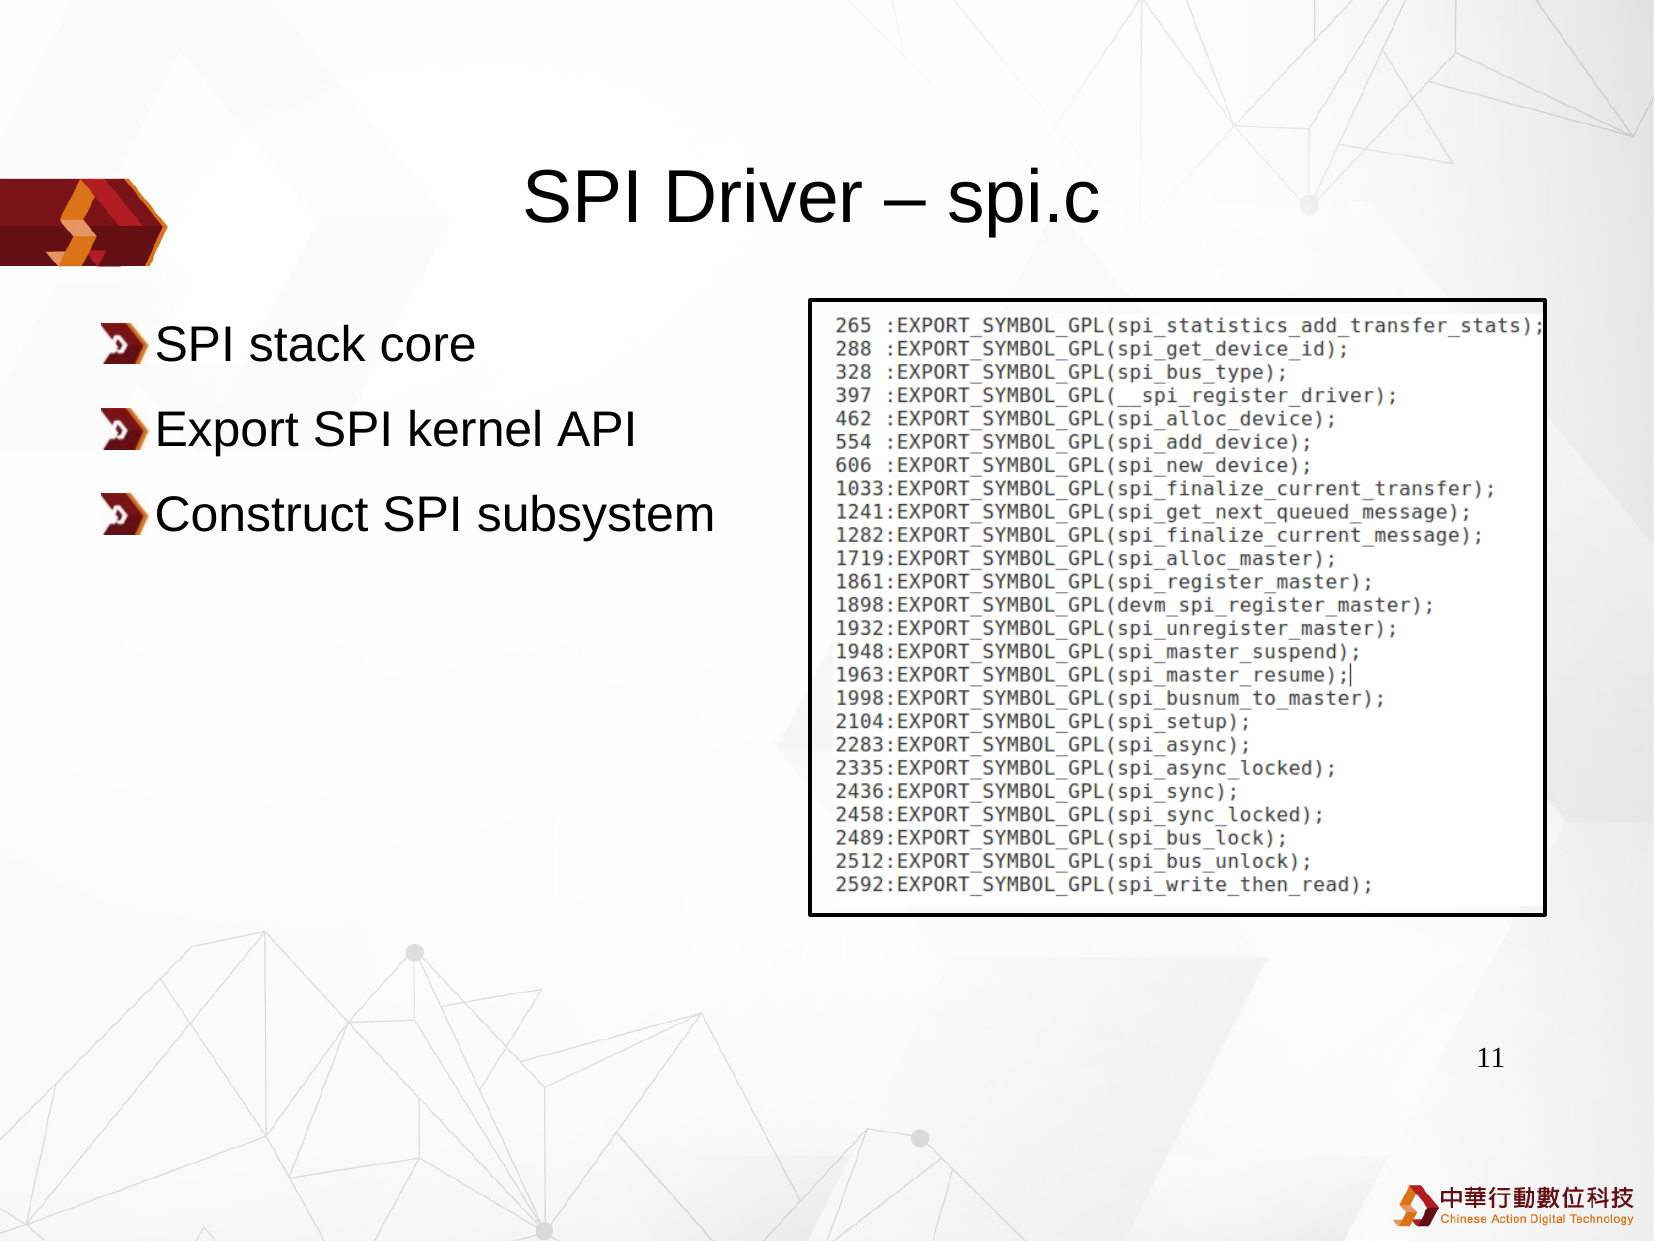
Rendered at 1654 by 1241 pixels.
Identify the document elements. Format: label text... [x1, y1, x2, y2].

list SPI stack core Export SPI kernel API Construct SPI subsystem [83, 315, 811, 1036]
picture [0, 0, 1654, 1241]
title SPI Driver – spi.c [118, 112, 1506, 281]
